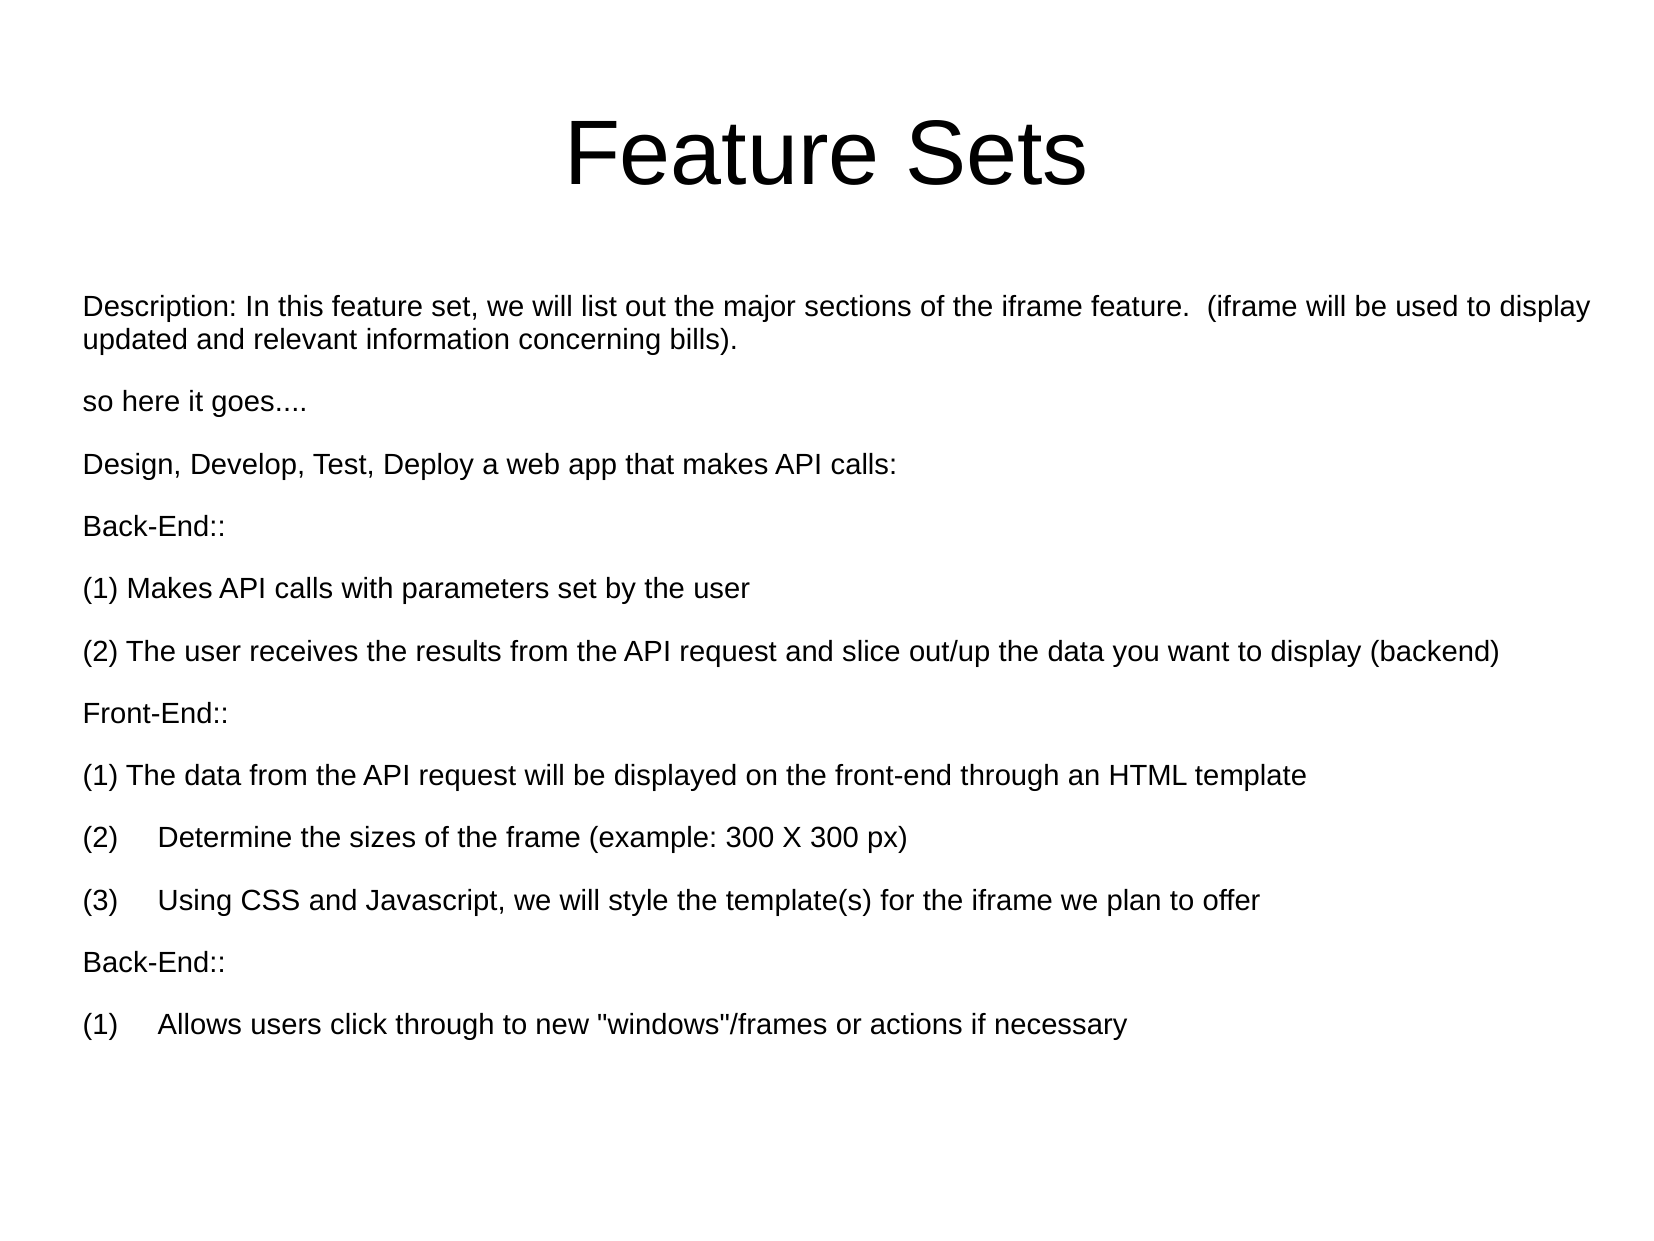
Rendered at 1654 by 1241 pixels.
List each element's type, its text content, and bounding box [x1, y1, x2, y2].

list Description: In this feature set, we will list out the major sections of the iframe feature. (iframe will be used to display updated and relevant information concerning bills). so here it goes.... Design, Develop, Test, Deploy a web app that makes API calls: Back-End:: (1) Makes API calls with parameters set by the user (2) The user receives the results from the API request and slice out/up the data you want to display (backend) Front-End:: (1) The data from the API request will be displayed on the front-end through an HTML template (2) Determine the sizes of the frame (example: 300 X 300 px) (3) Using CSS and Javascript, we will style the template(s) for the iframe we plan to offer Back-End:: (1) Allows users click through to new "windows"/frames or actions if necessary [82, 290, 1621, 1141]
title Feature Sets [82, 49, 1571, 257]
